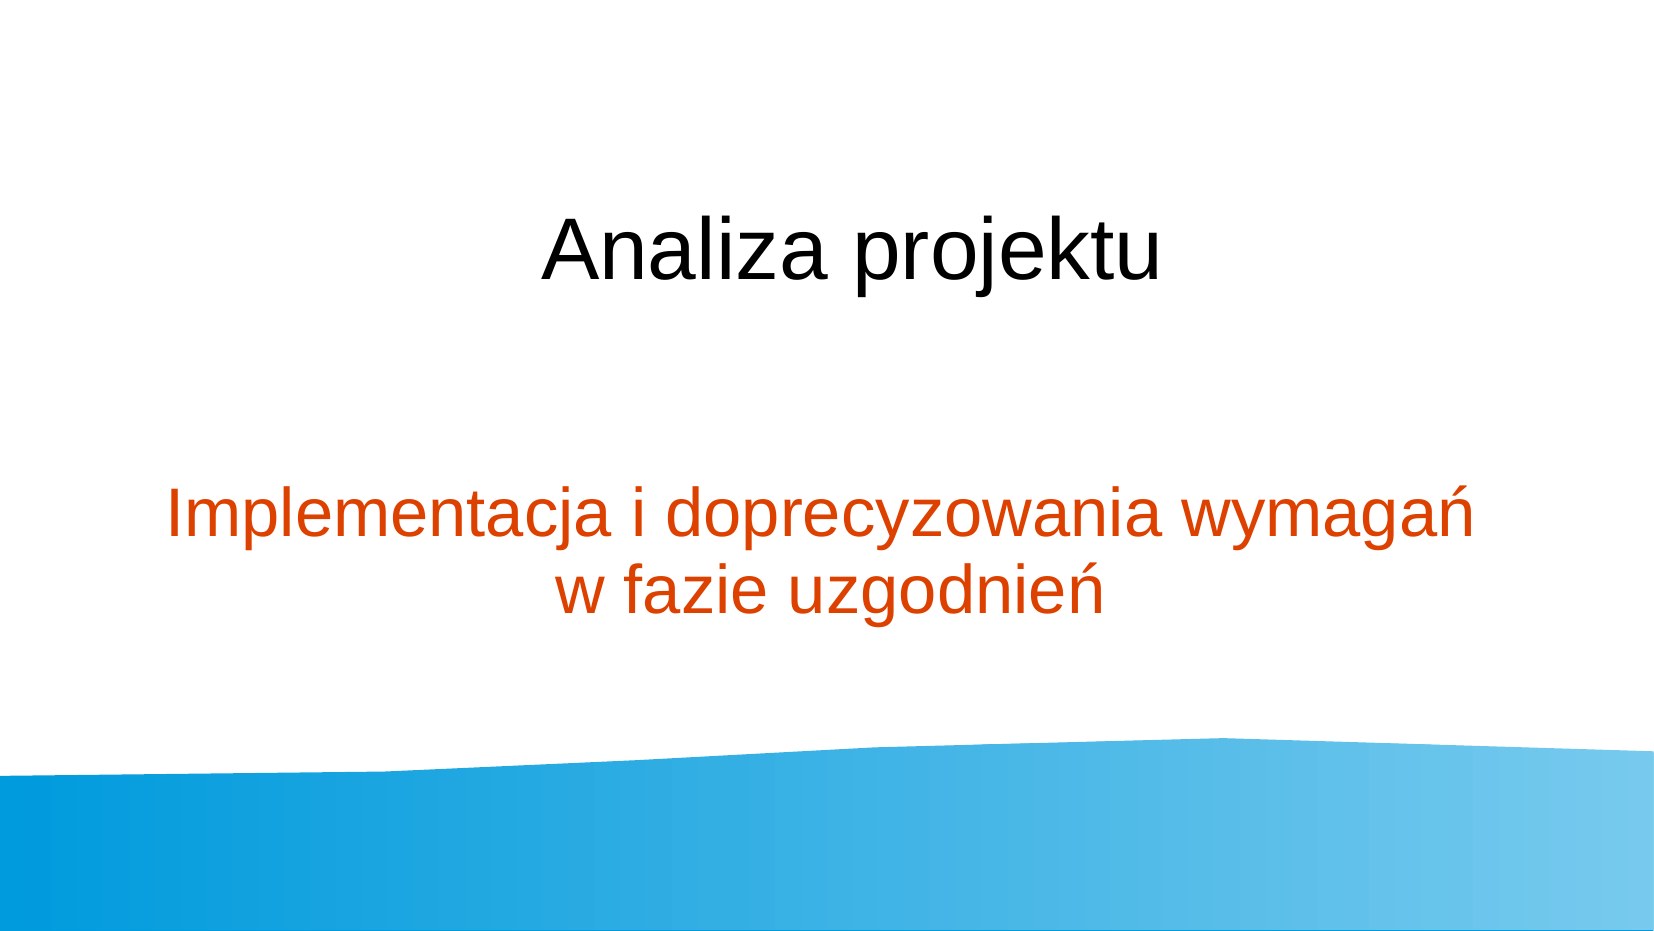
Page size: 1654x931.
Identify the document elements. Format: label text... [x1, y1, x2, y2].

title Implementacja i doprecyzowania wymagań w fazie uzgodnień [92, 462, 1569, 640]
subtitle Analiza projektu [84, 116, 1621, 383]
